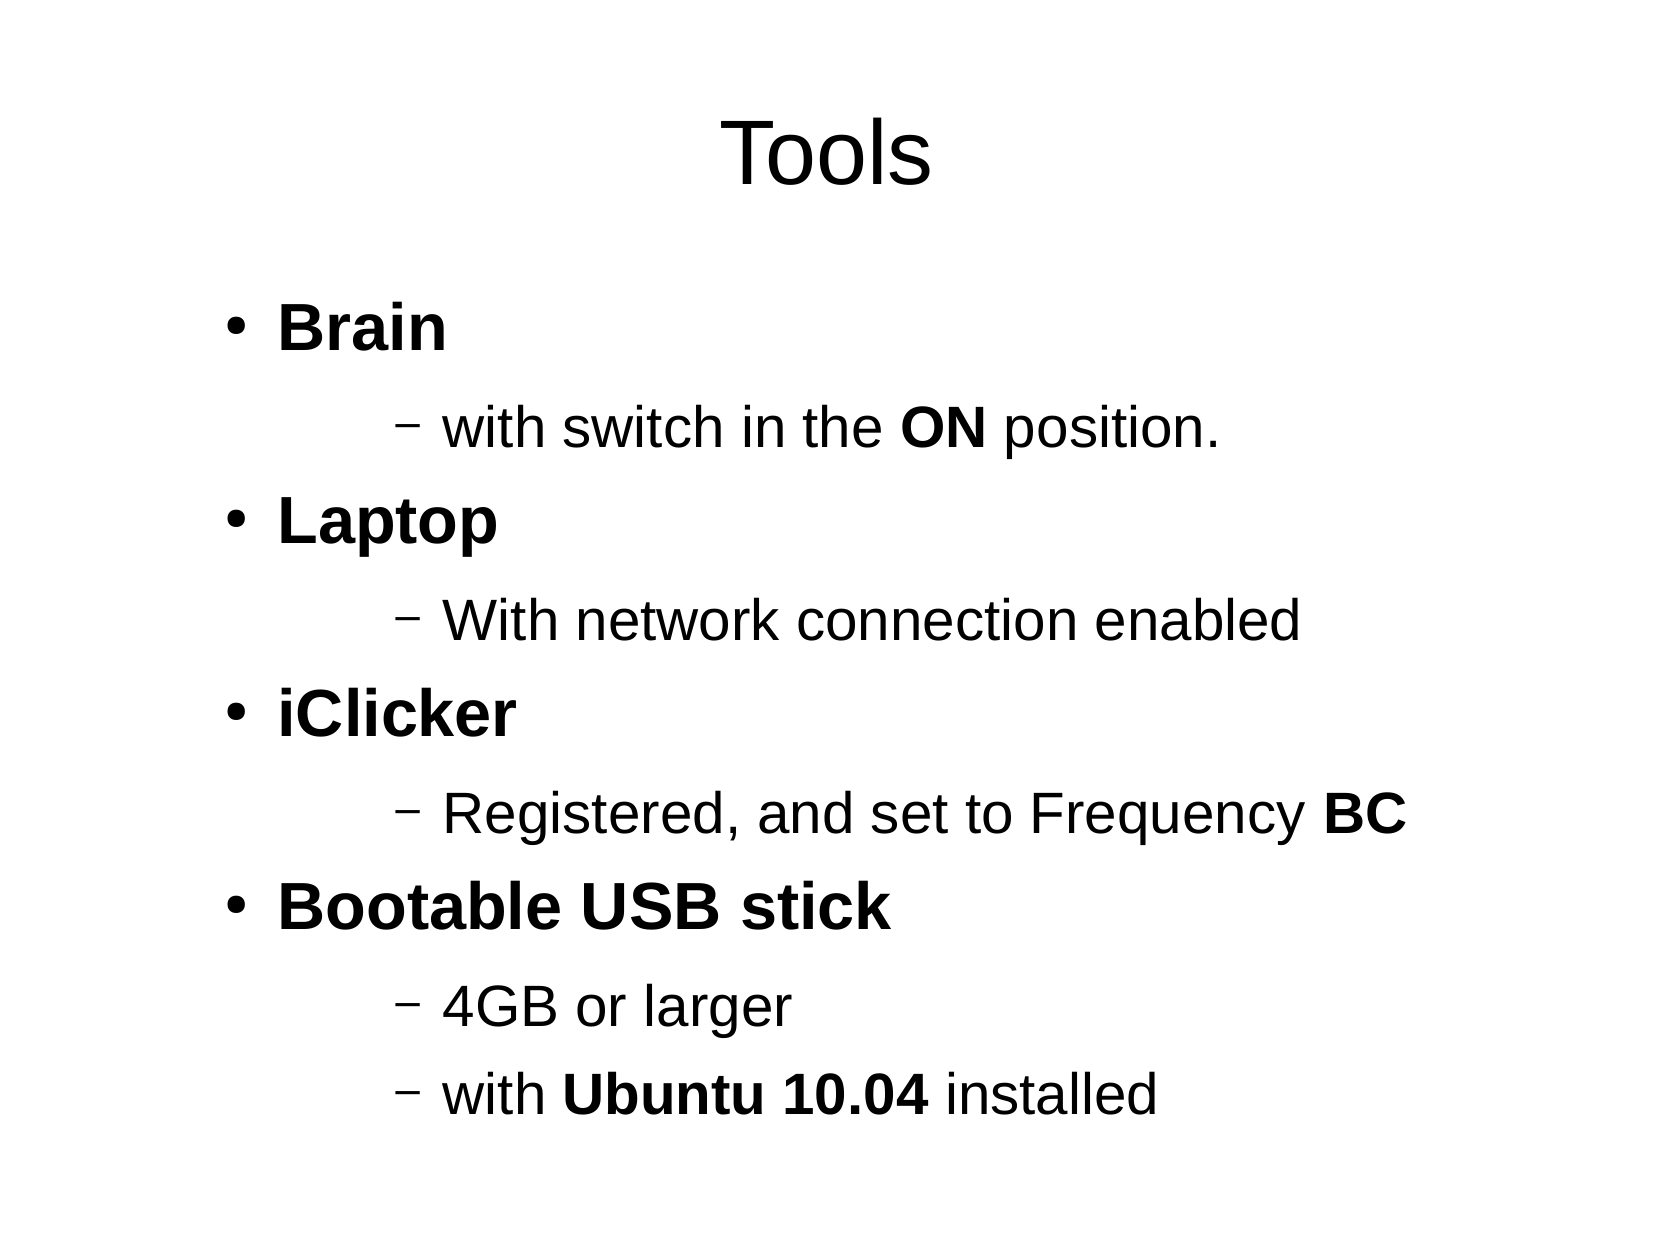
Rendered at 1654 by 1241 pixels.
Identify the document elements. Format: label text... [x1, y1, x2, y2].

list Brain with switch in the ON position. Laptop With network connection enabled iClicker Registered, and set to Frequency BC Bootable USB stick 4GB or larger with Ubuntu 10.04 installed [206, 290, 1544, 1128]
title Tools [82, 49, 1571, 257]
